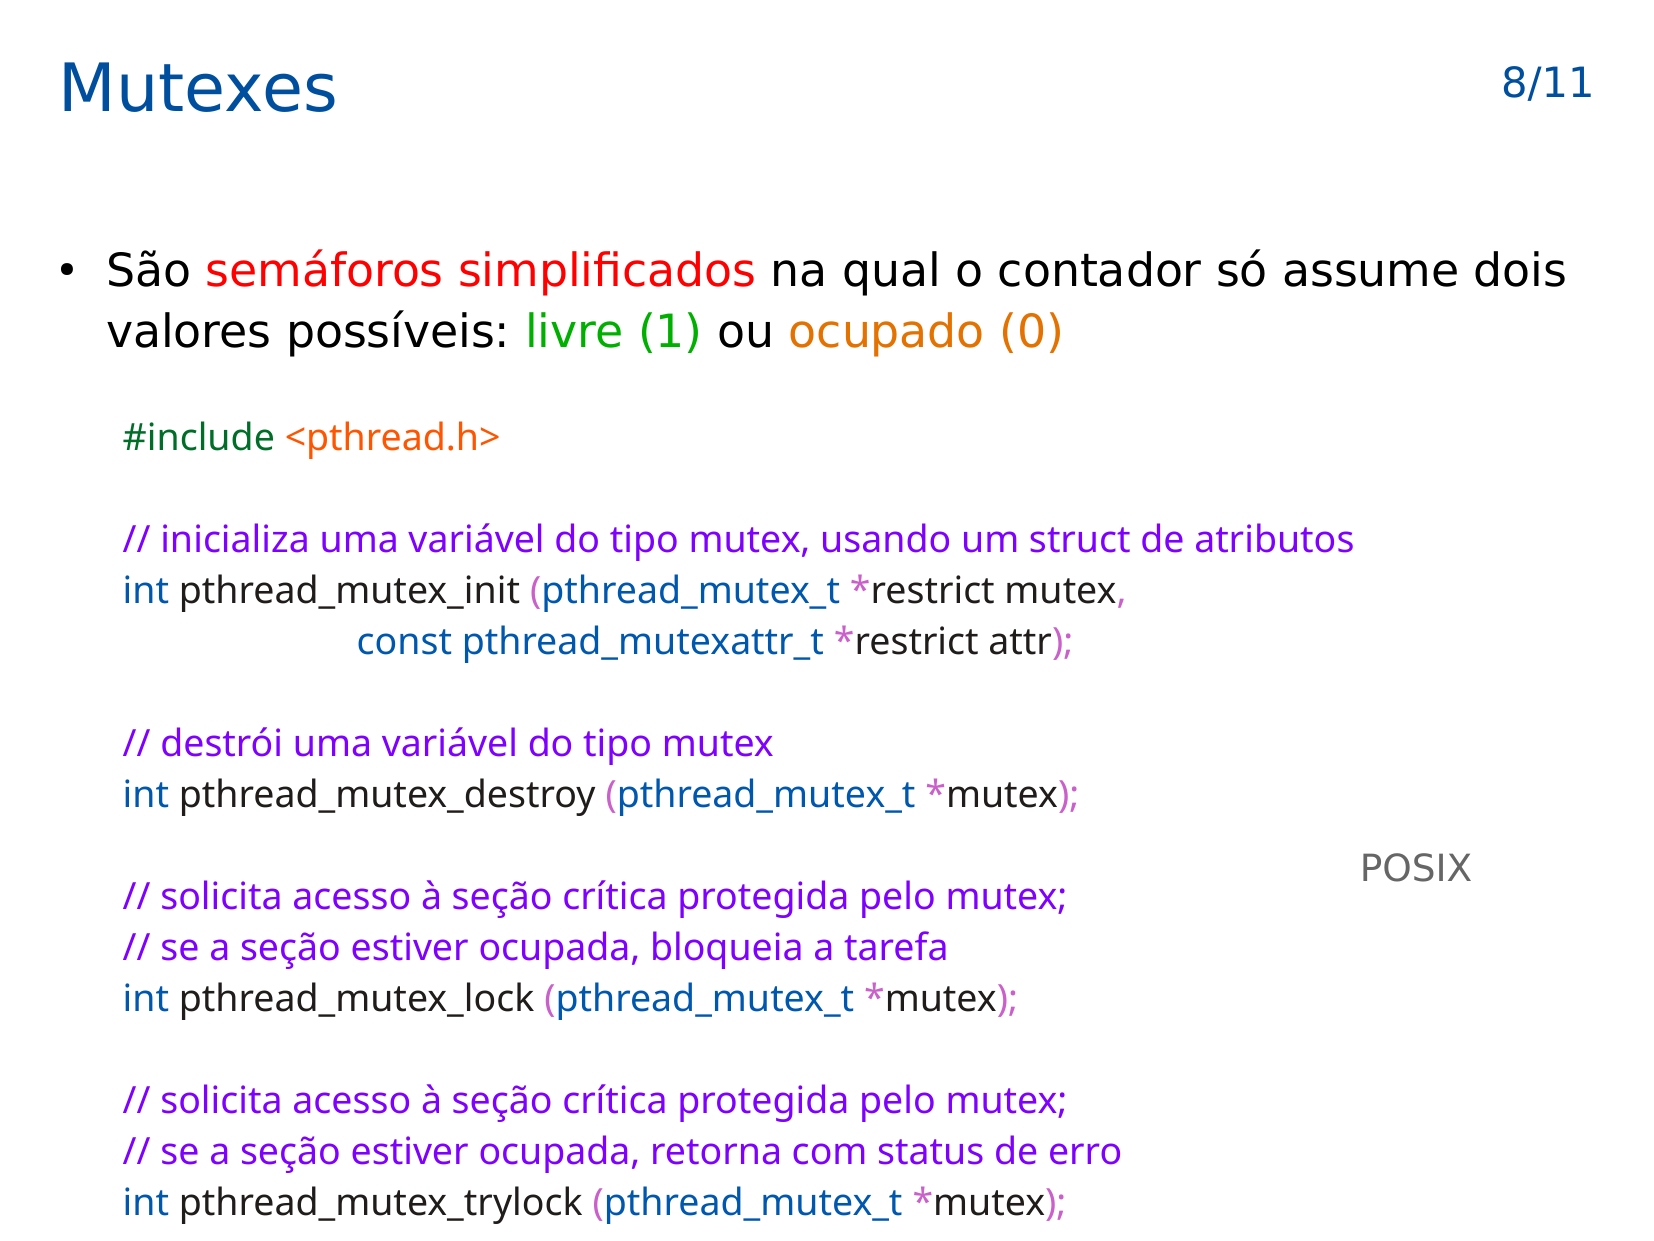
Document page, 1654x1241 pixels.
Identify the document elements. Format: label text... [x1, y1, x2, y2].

title Mutexes [59, 29, 1625, 148]
text_box #include <pthread.h> // inicializa uma variável do tipo mutex, usando um struct de atributos int pthread_mutex_init (pthread_mutex_t *restrict mutex, const pthread_mutexattr_t *restrict attr); // destrói uma variável do tipo mutex int pthread_mutex_destroy (pthread_mutex_t *mutex); // solicita acesso à seção crítica protegida pelo mutex; // se a seção estiver ocupada, bloqueia a tarefa int pthread_mutex_lock (pthread_mutex_t *mutex); // solicita acesso à seção crítica protegida pelo mutex; // se a seção estiver ocupada, retorna com status de erro int pthread_mutex_trylock (pthread_mutex_t *mutex); // libera o acesso à seção crítica protegida pelo mutex int pthread_mutex_unlock (pthread_mutex_t *mutex); [107, 403, 1556, 1241]
text_box POSIX [1345, 839, 1488, 899]
list São semáforos simplificados na qual o contador só assume dois valores possíveis: livre (1) ou ocupado (0) [59, 236, 1595, 1211]
